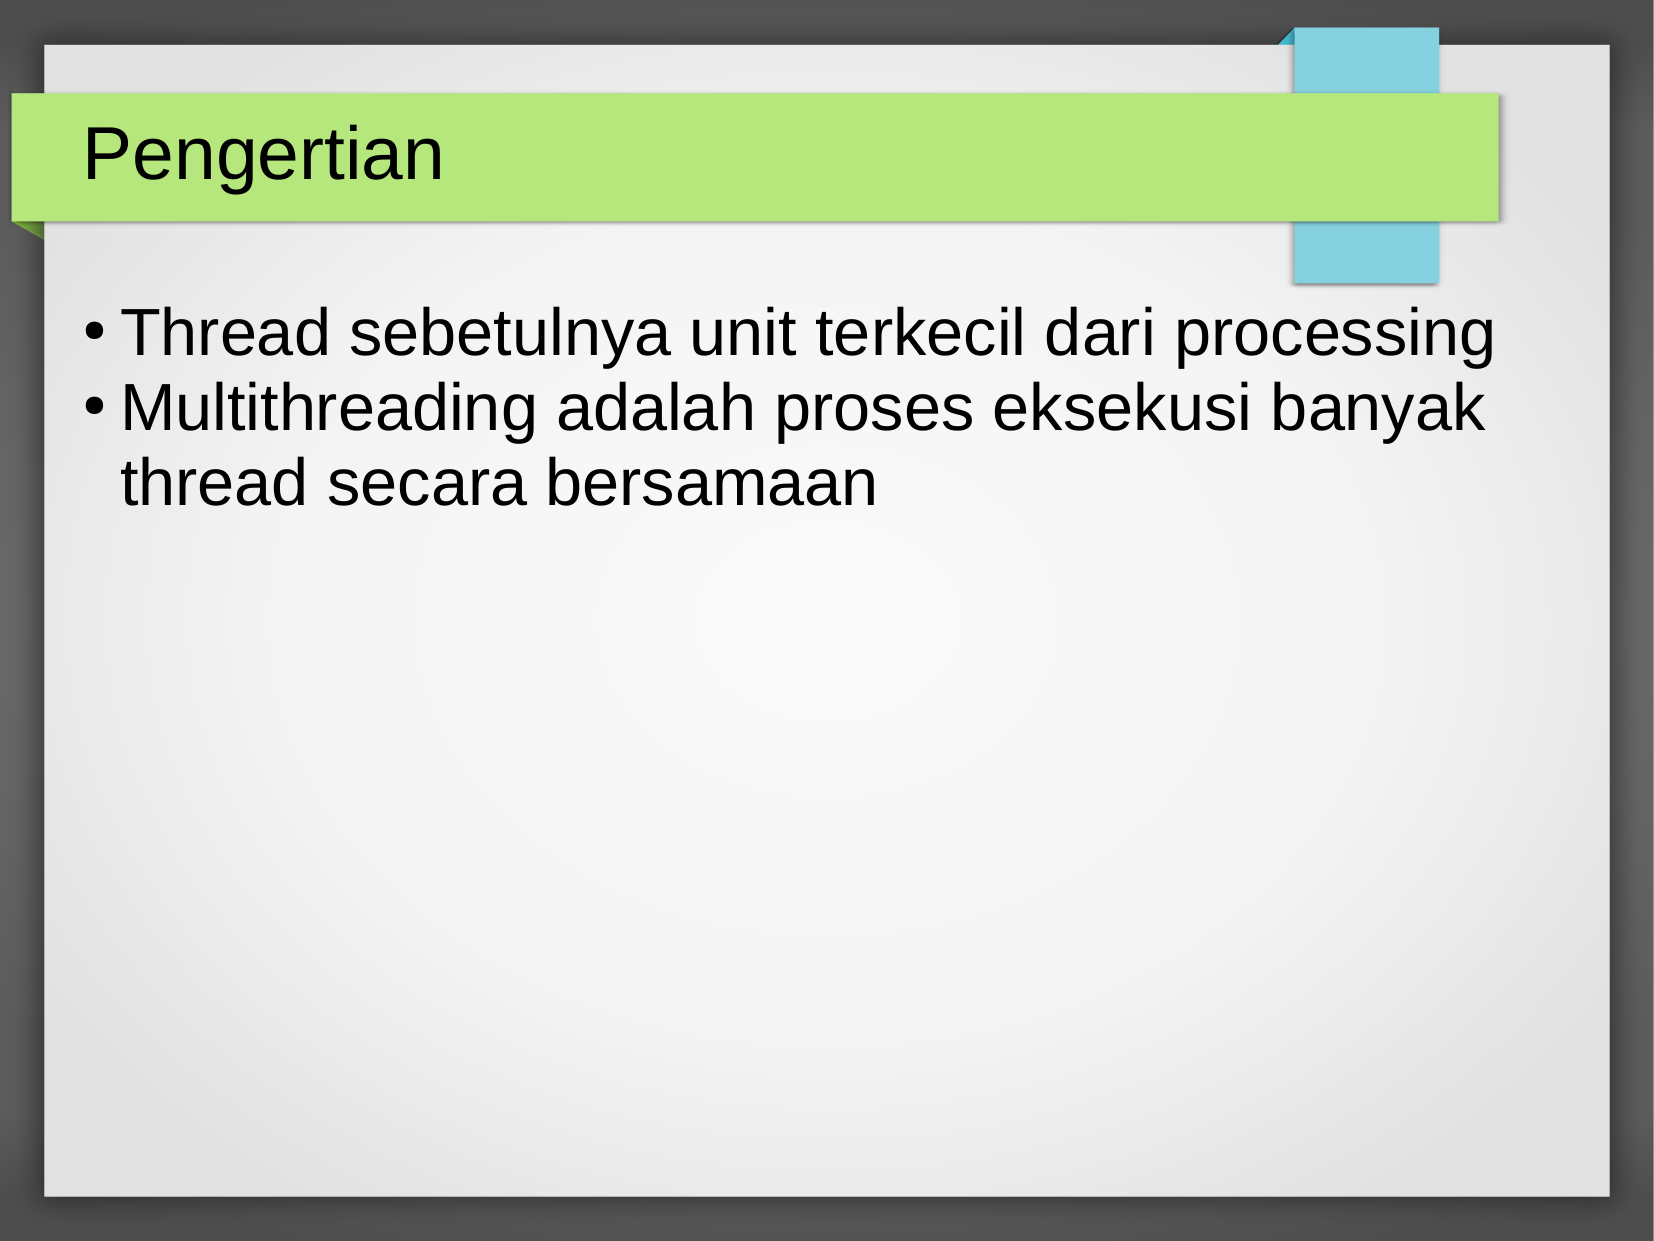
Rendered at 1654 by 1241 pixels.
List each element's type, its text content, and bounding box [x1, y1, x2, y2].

title Pengertian [82, 94, 1264, 213]
picture [0, 0, 1654, 1241]
subtitle Thread sebetulnya unit terkecil dari processing Multithreading adalah proses eksekusi banyak thread secara bersamaan [82, 295, 1571, 1015]
